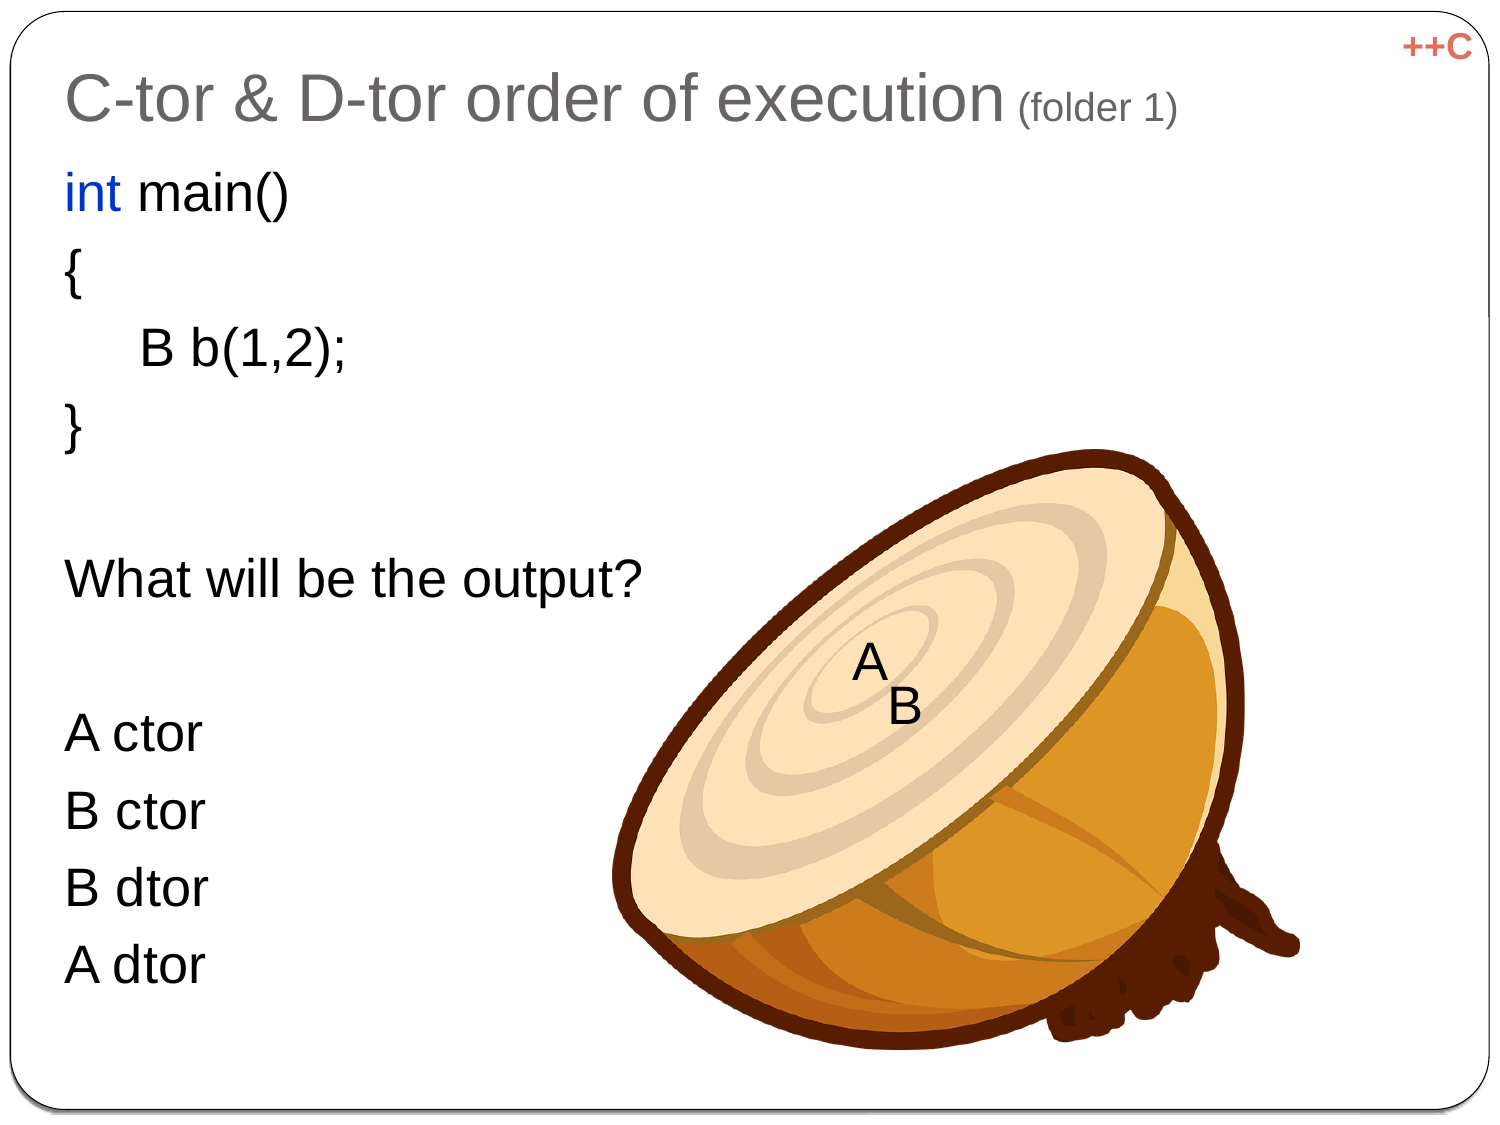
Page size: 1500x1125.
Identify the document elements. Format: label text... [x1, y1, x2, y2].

title C-tor & D-tor order of execution (folder 1) [50, 45, 1450, 149]
list int main() { B b(1,2); } What will be the output? A ctor B ctor B dtor A dtor [50, 149, 1450, 1088]
picture [612, 449, 1300, 1050]
text_box A [863, 648, 876, 665]
text_box B [872, 662, 942, 750]
text_box A [837, 618, 907, 707]
